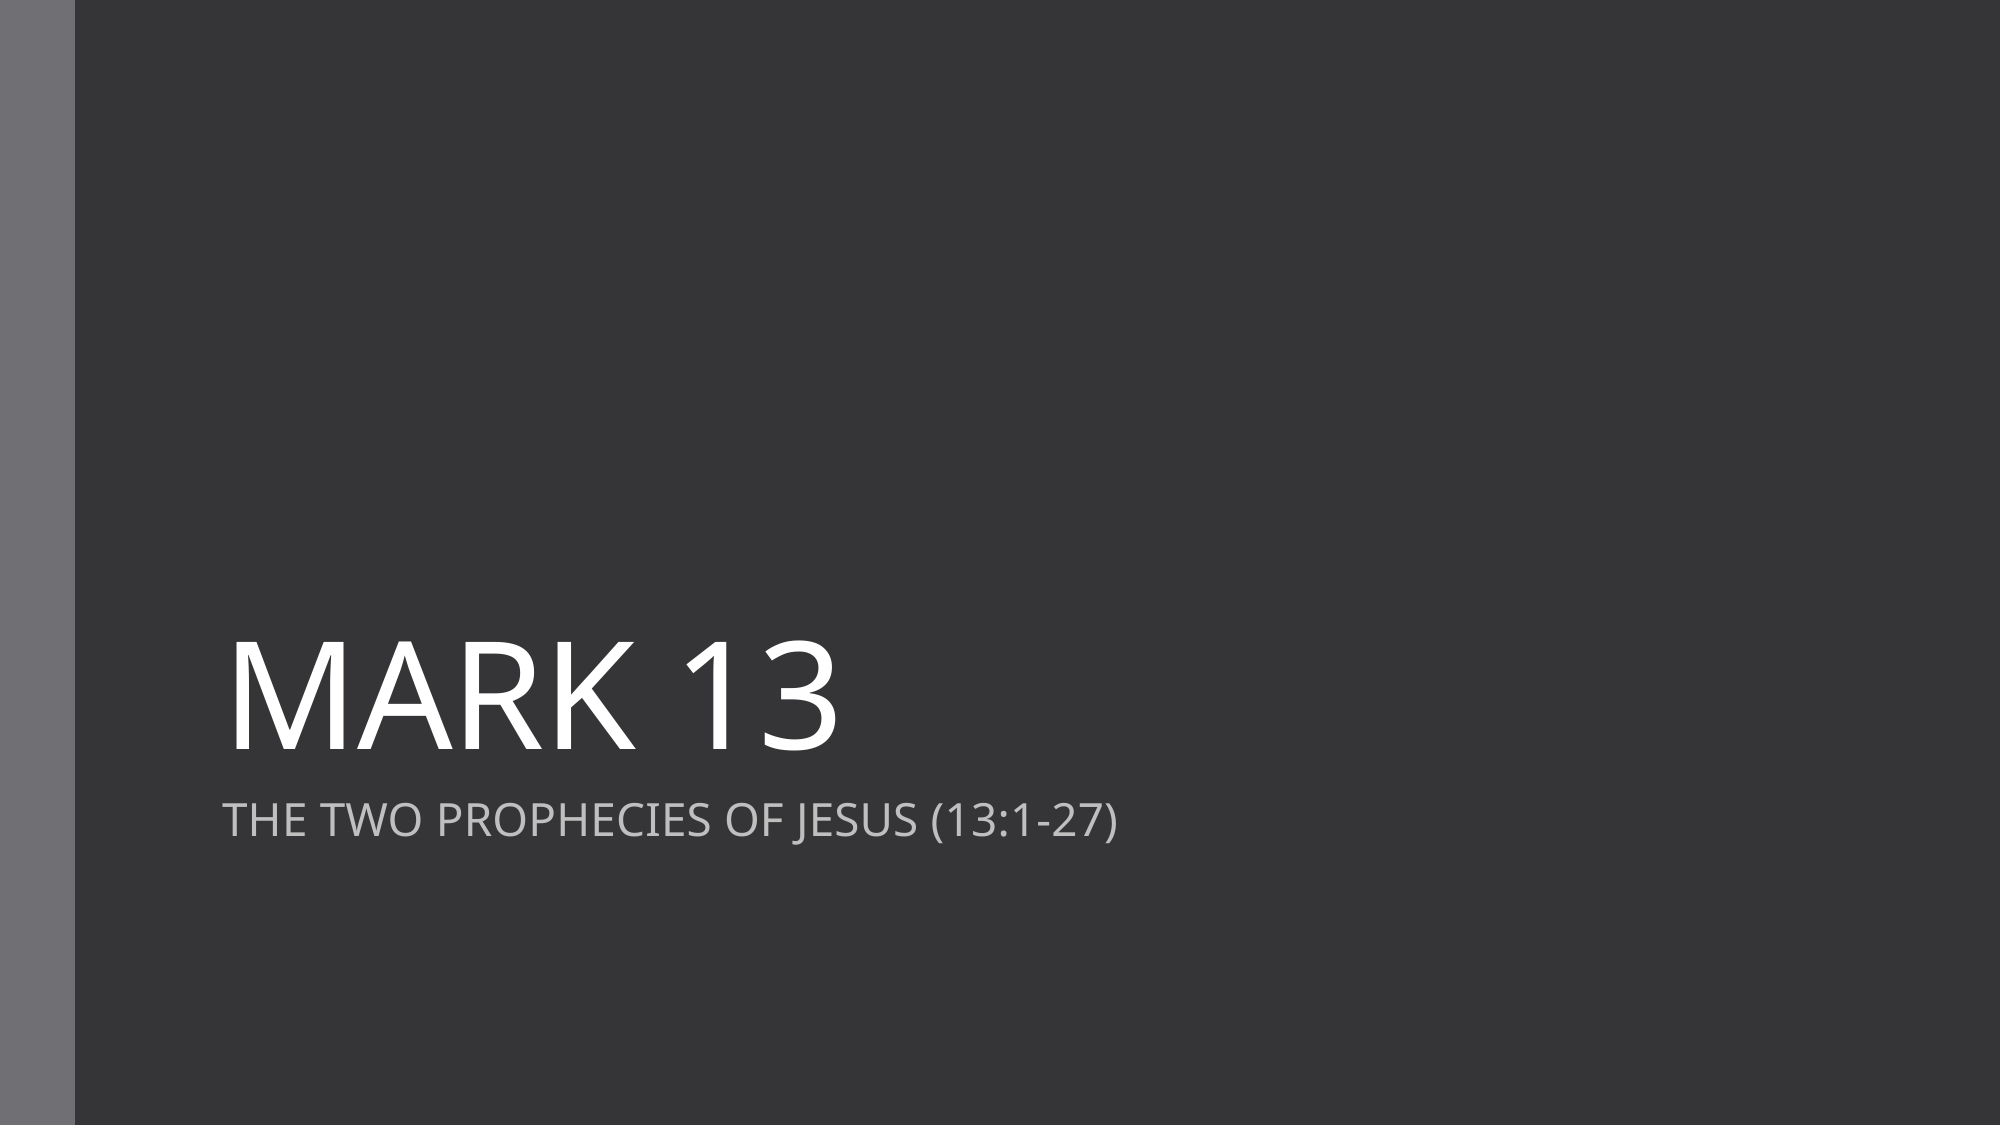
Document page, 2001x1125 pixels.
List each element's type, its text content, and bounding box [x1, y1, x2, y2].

title MARK 13 [206, 124, 1752, 787]
subtitle THE TWO PROPHECIES OF JESUS (13:1-27) [206, 787, 1752, 1066]
